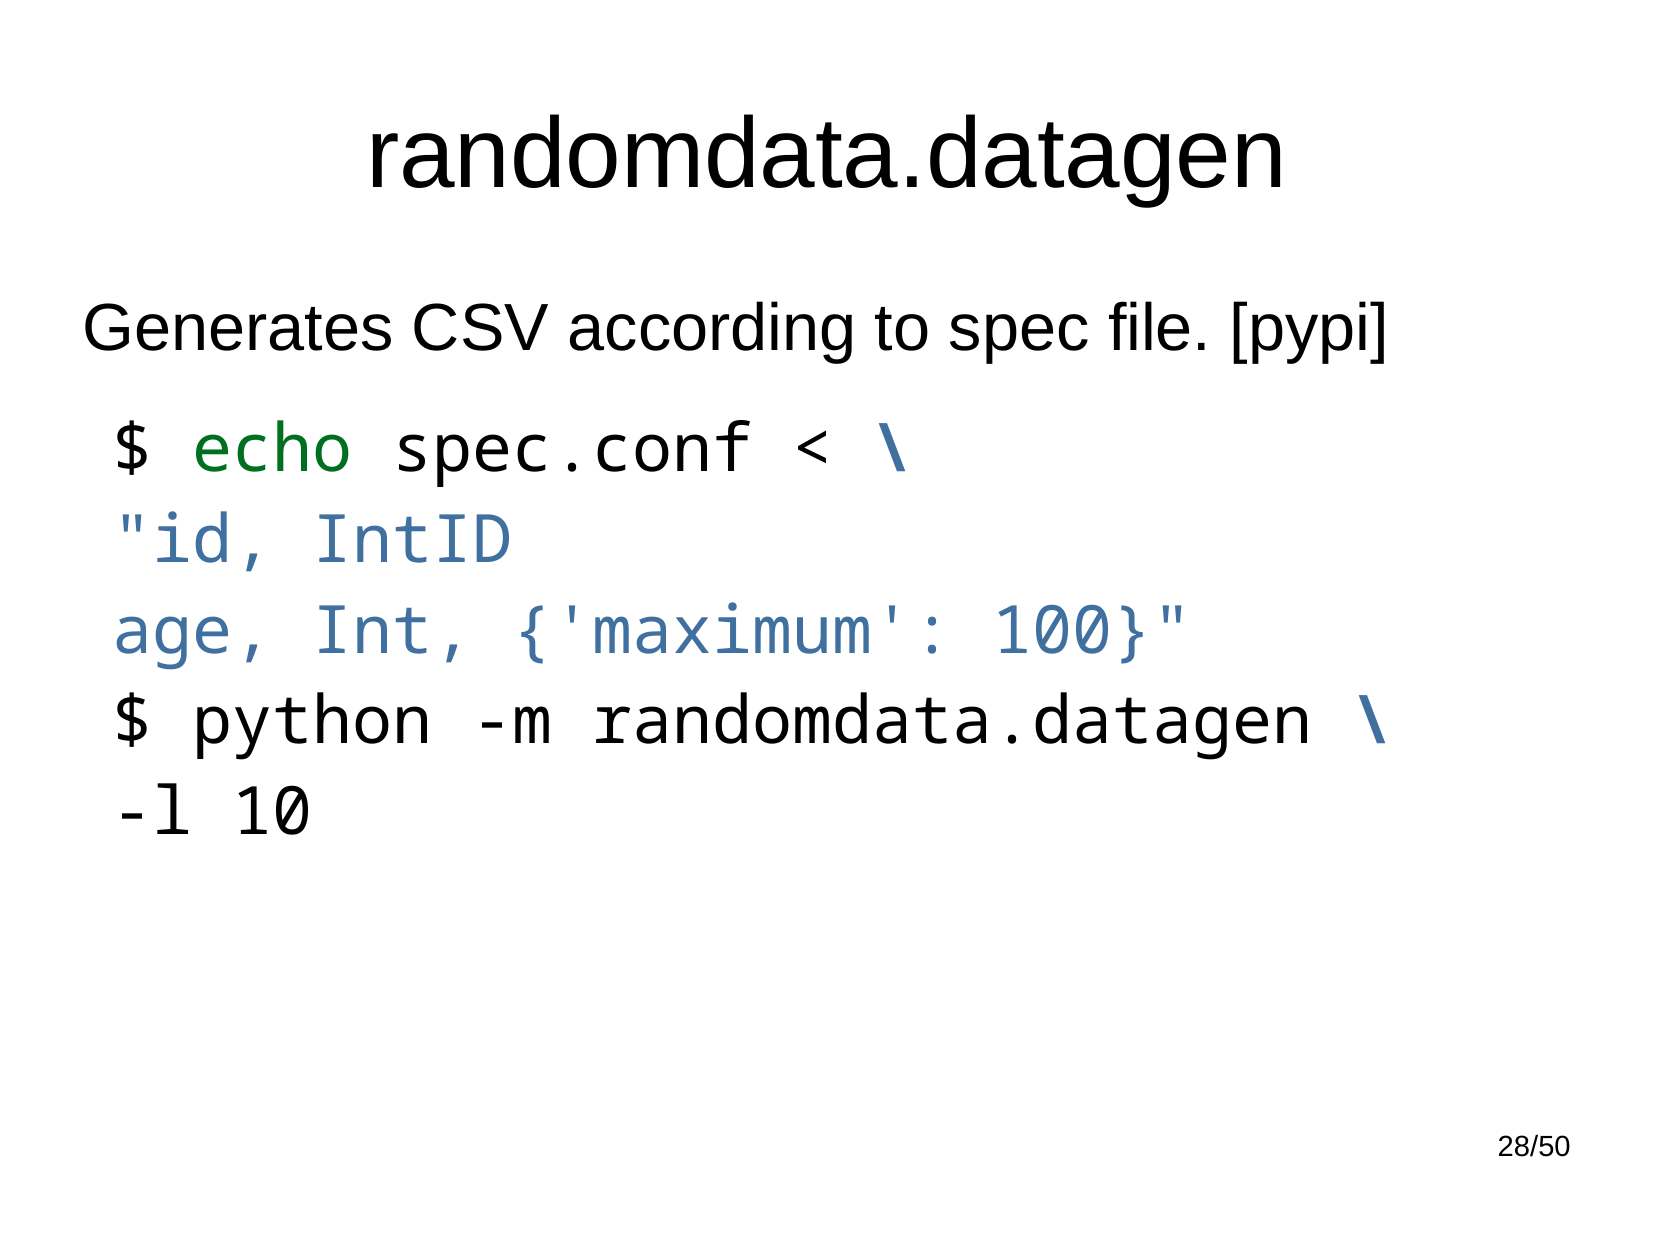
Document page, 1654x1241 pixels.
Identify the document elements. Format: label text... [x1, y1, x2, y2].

title randomdata.datagen [82, 97, 1571, 209]
list Generates CSV according to spec file. [pypi] $ echo spec.conf < \ "id, IntID age, Int, {'maximum': 100}" $ python -m randomdata.datagen \ -l 10 [82, 290, 1571, 1010]
